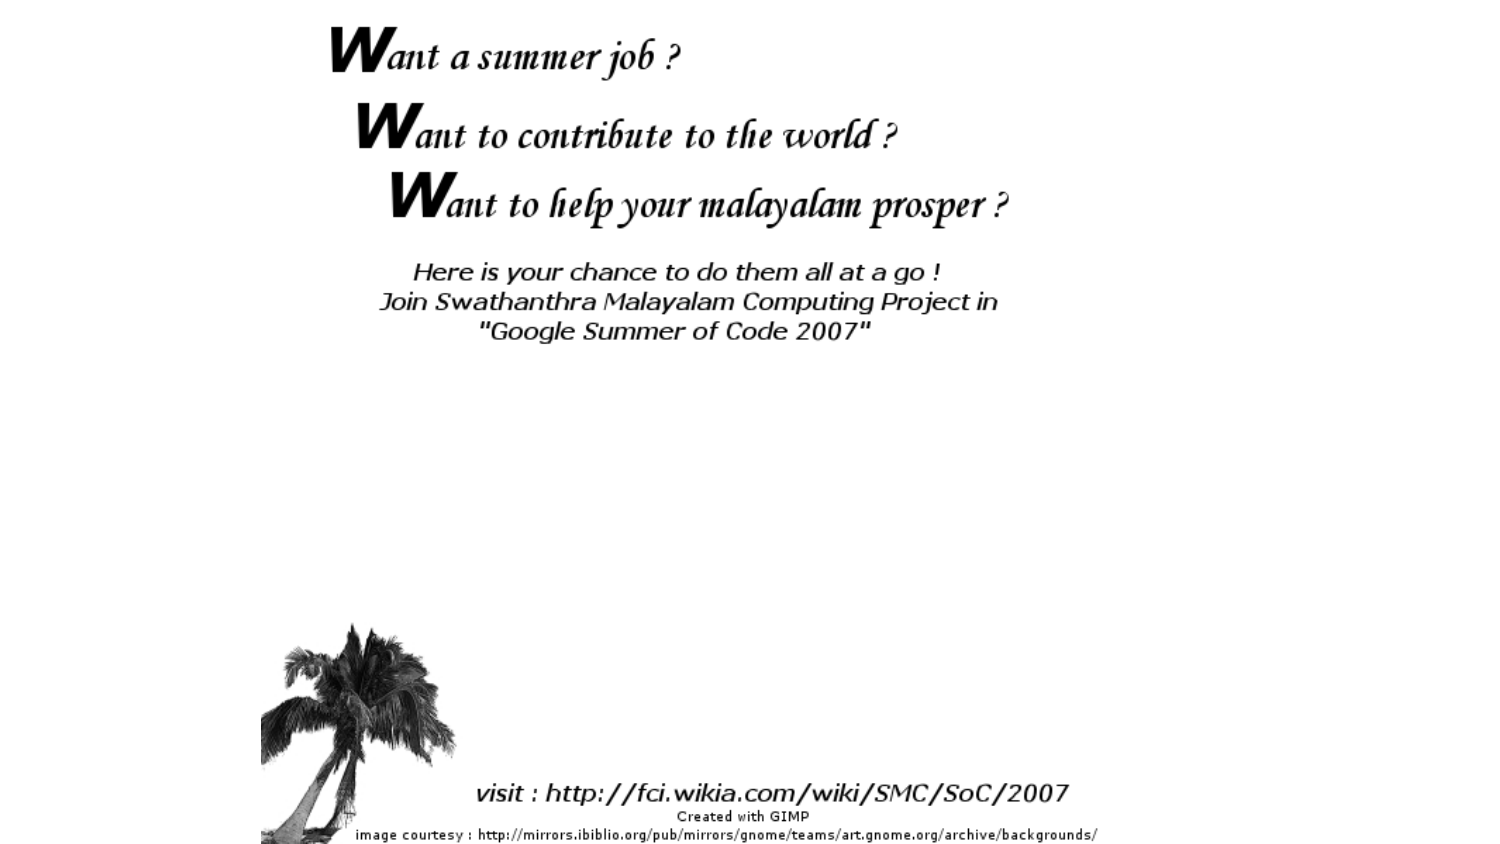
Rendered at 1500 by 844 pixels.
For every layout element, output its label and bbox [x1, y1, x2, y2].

picture [261, 0, 1106, 844]
